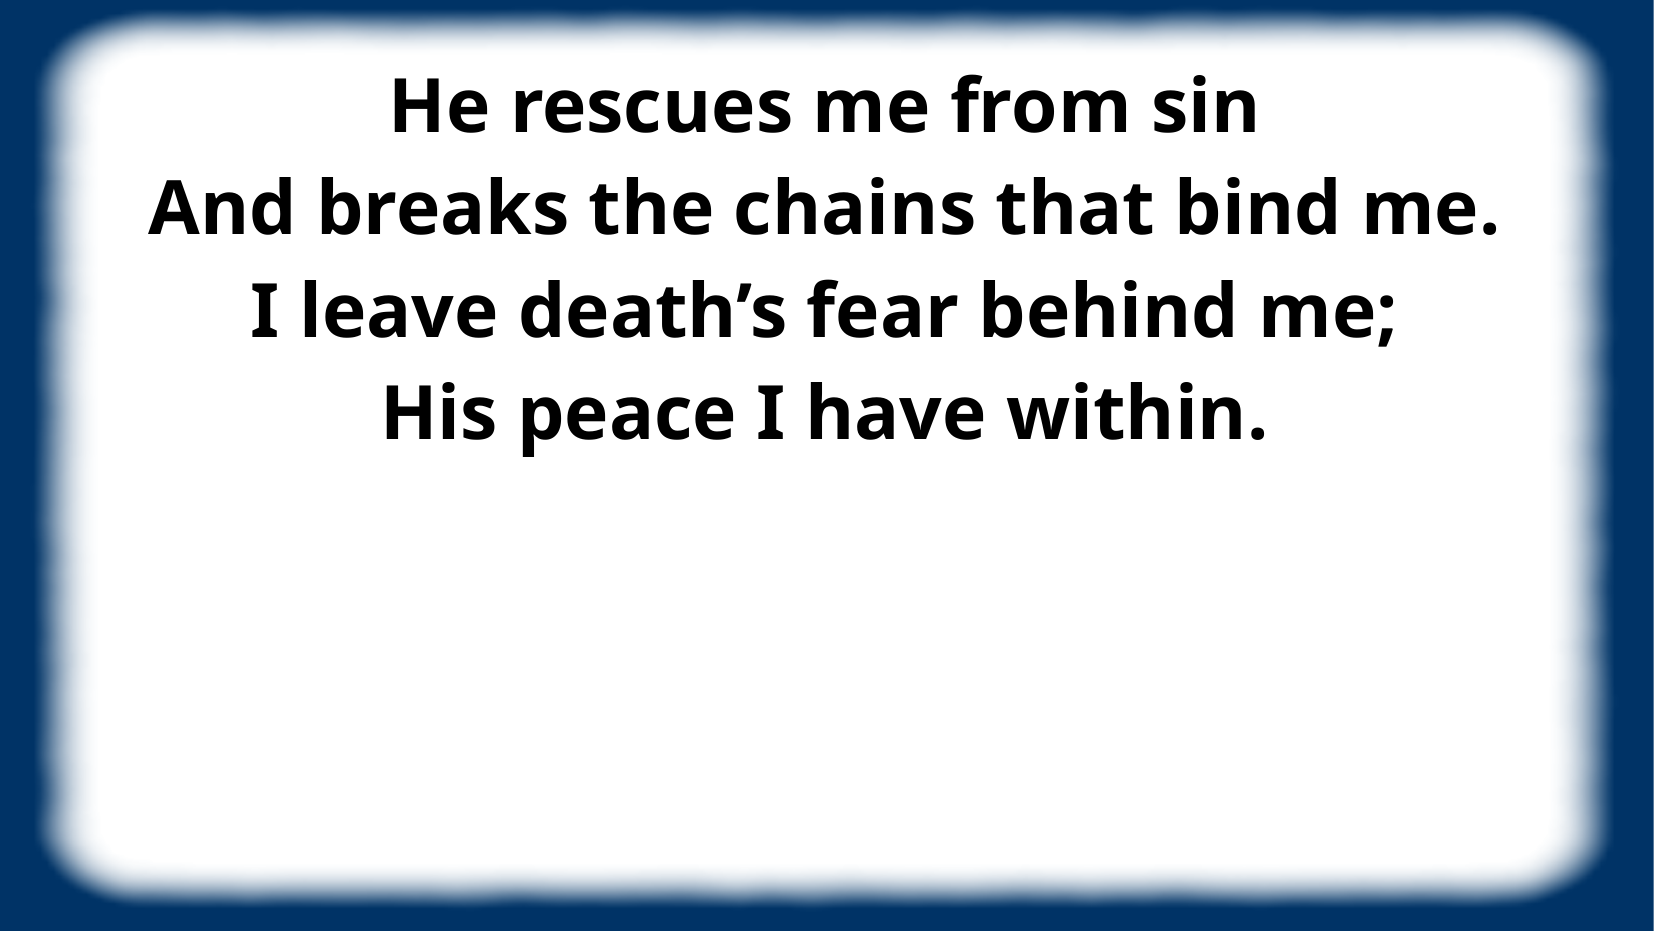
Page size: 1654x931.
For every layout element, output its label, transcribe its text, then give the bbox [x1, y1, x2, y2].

picture [0, 0, 1654, 931]
text_box He rescues me from sin And breaks the chains that bind me. I leave death’s fear behind me; His peace I have within. [90, 45, 1561, 460]
